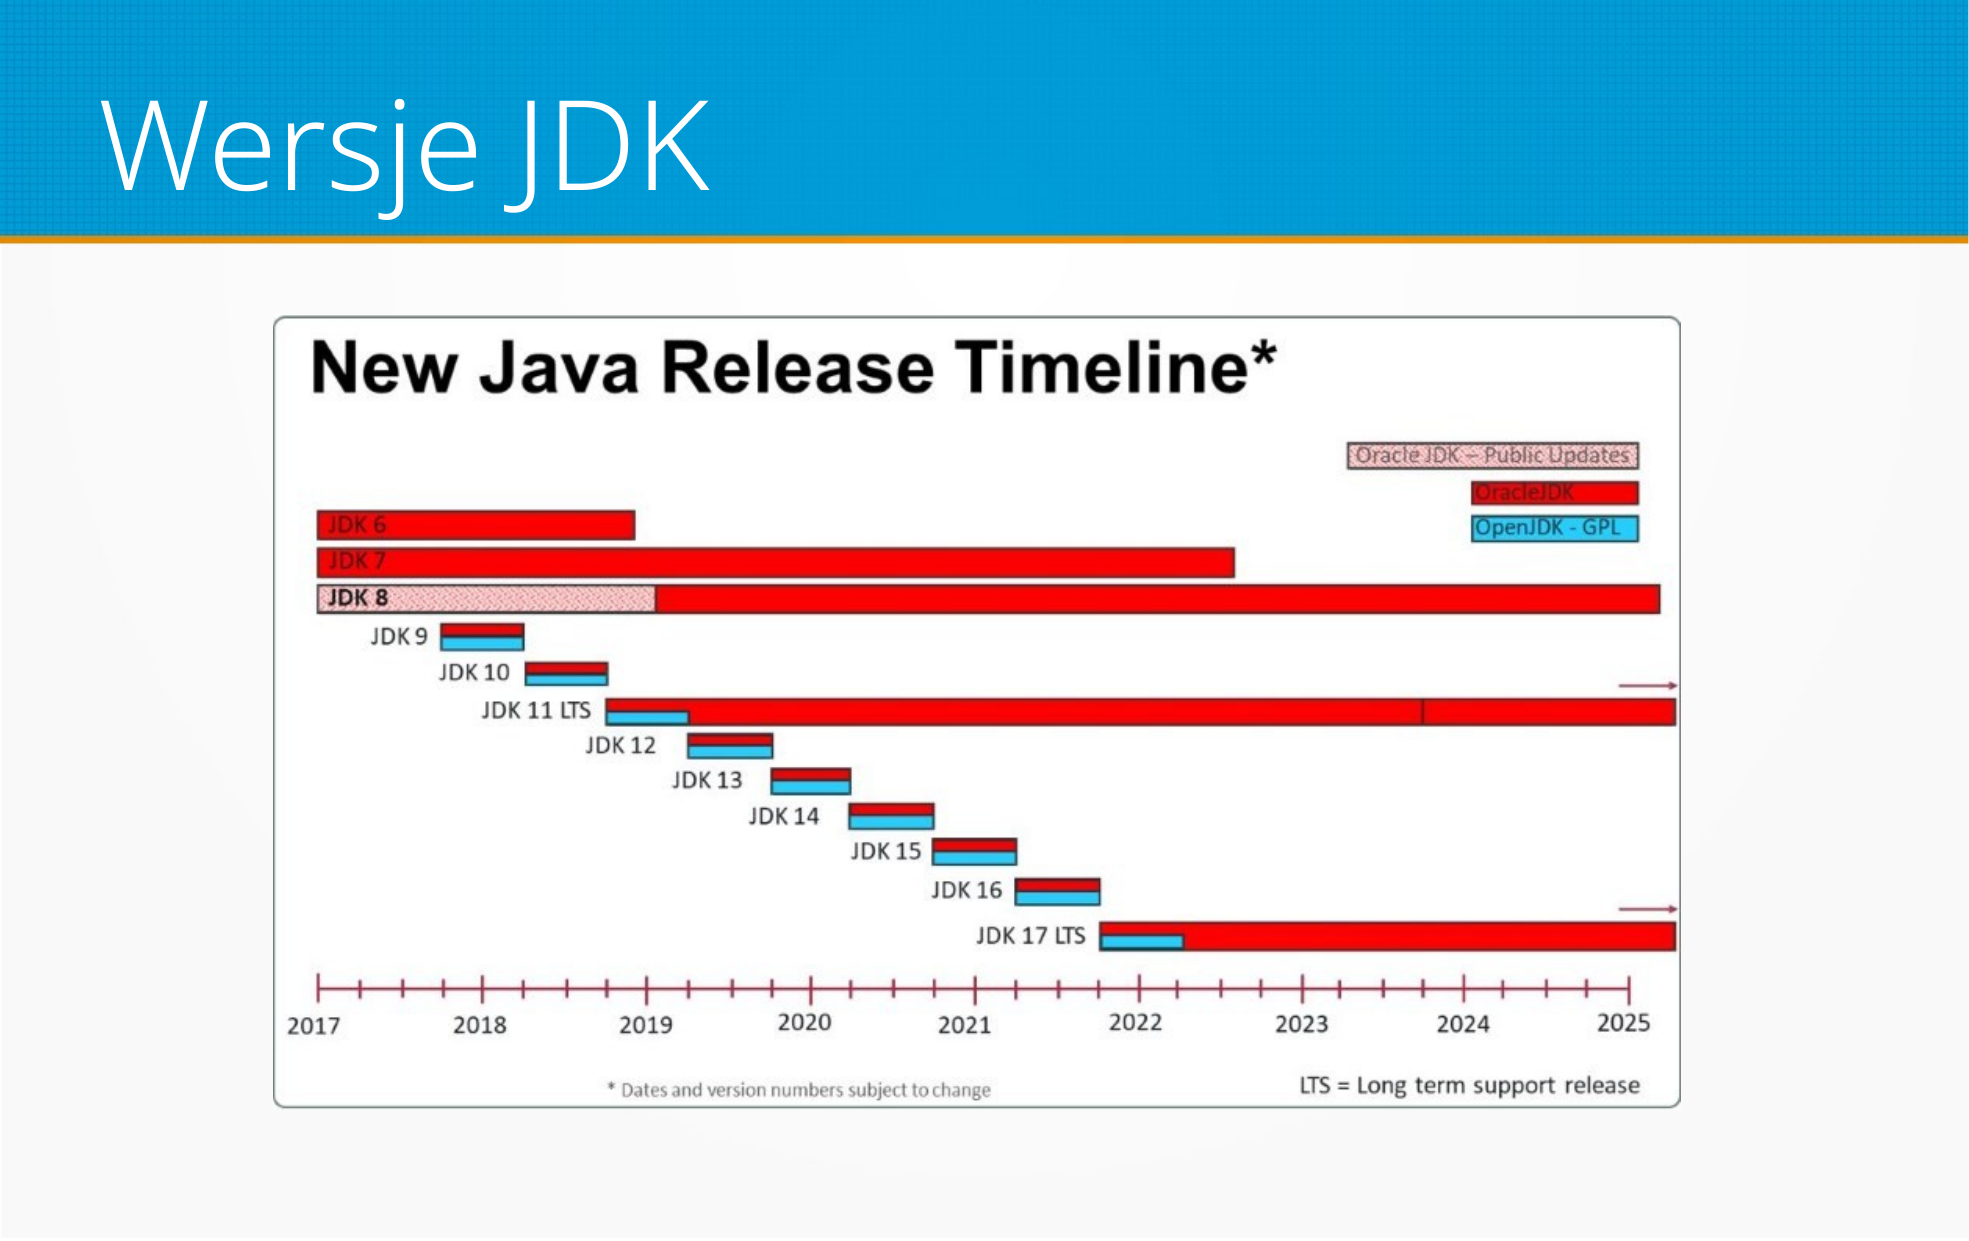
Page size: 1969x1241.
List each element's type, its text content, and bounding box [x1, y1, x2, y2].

picture [0, 233, 1969, 1241]
title Wersje JDK [98, 19, 1870, 227]
